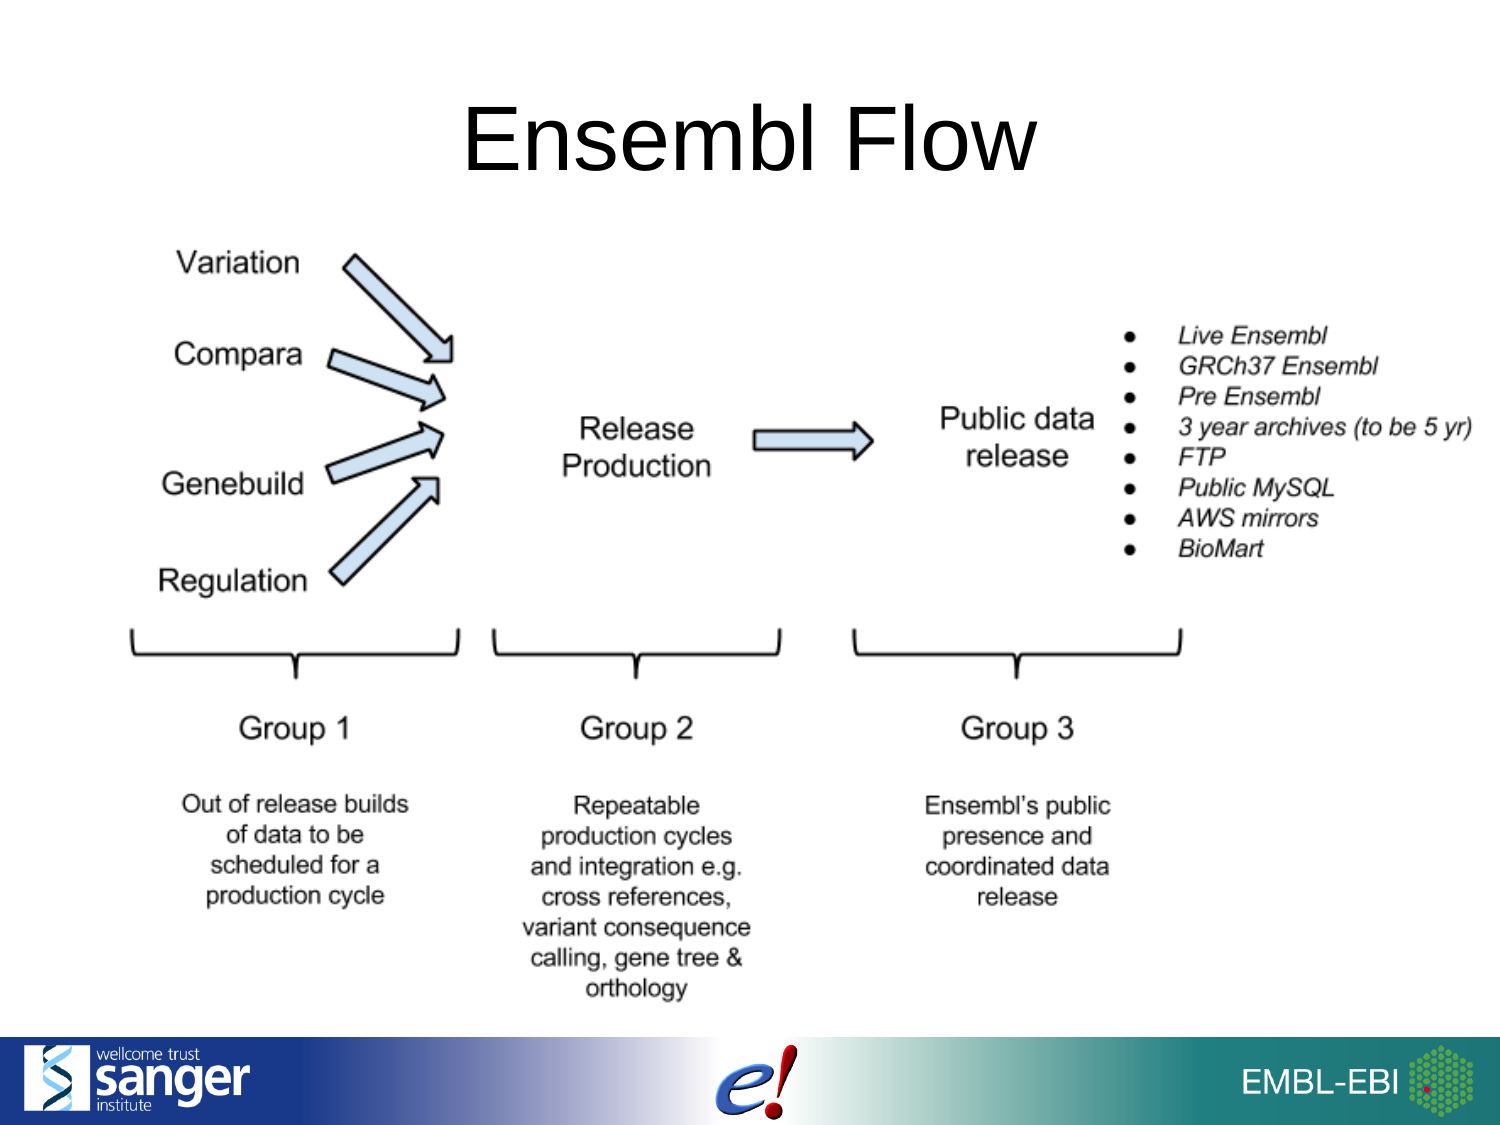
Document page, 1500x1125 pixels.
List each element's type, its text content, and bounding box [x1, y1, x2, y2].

picture [35, 200, 1500, 1028]
title Ensembl Flow [75, 44, 1425, 200]
picture [0, 1037, 1500, 1125]
